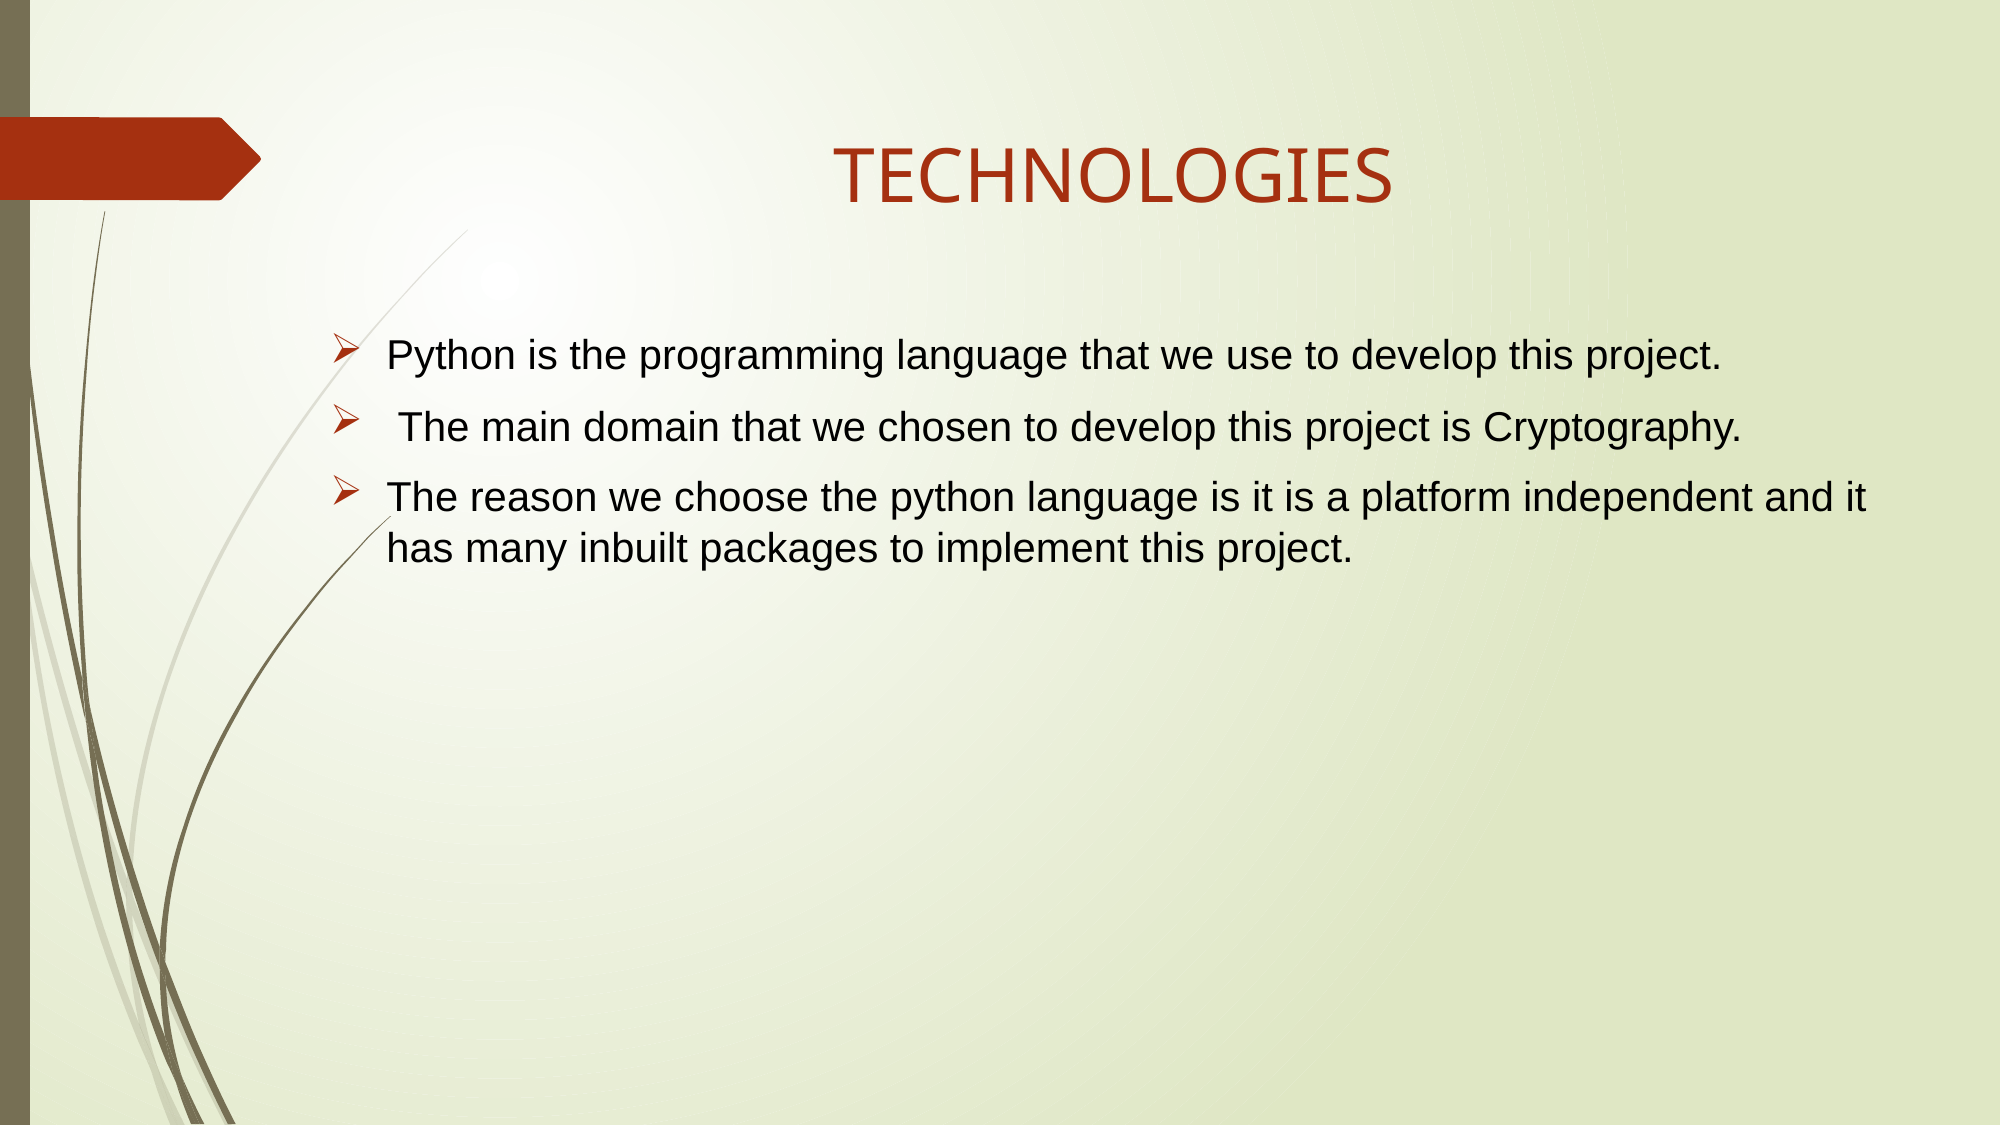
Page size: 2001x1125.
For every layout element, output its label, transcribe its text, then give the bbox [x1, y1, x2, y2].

list TECHNOLOGIES Python is the programming language that we use to develop this project. The main domain that we chosen to develop this project is Cryptography. The reason we choose the python language is it is a platform independent and it has many inbuilt packages to implement this project. [315, 120, 1888, 992]
